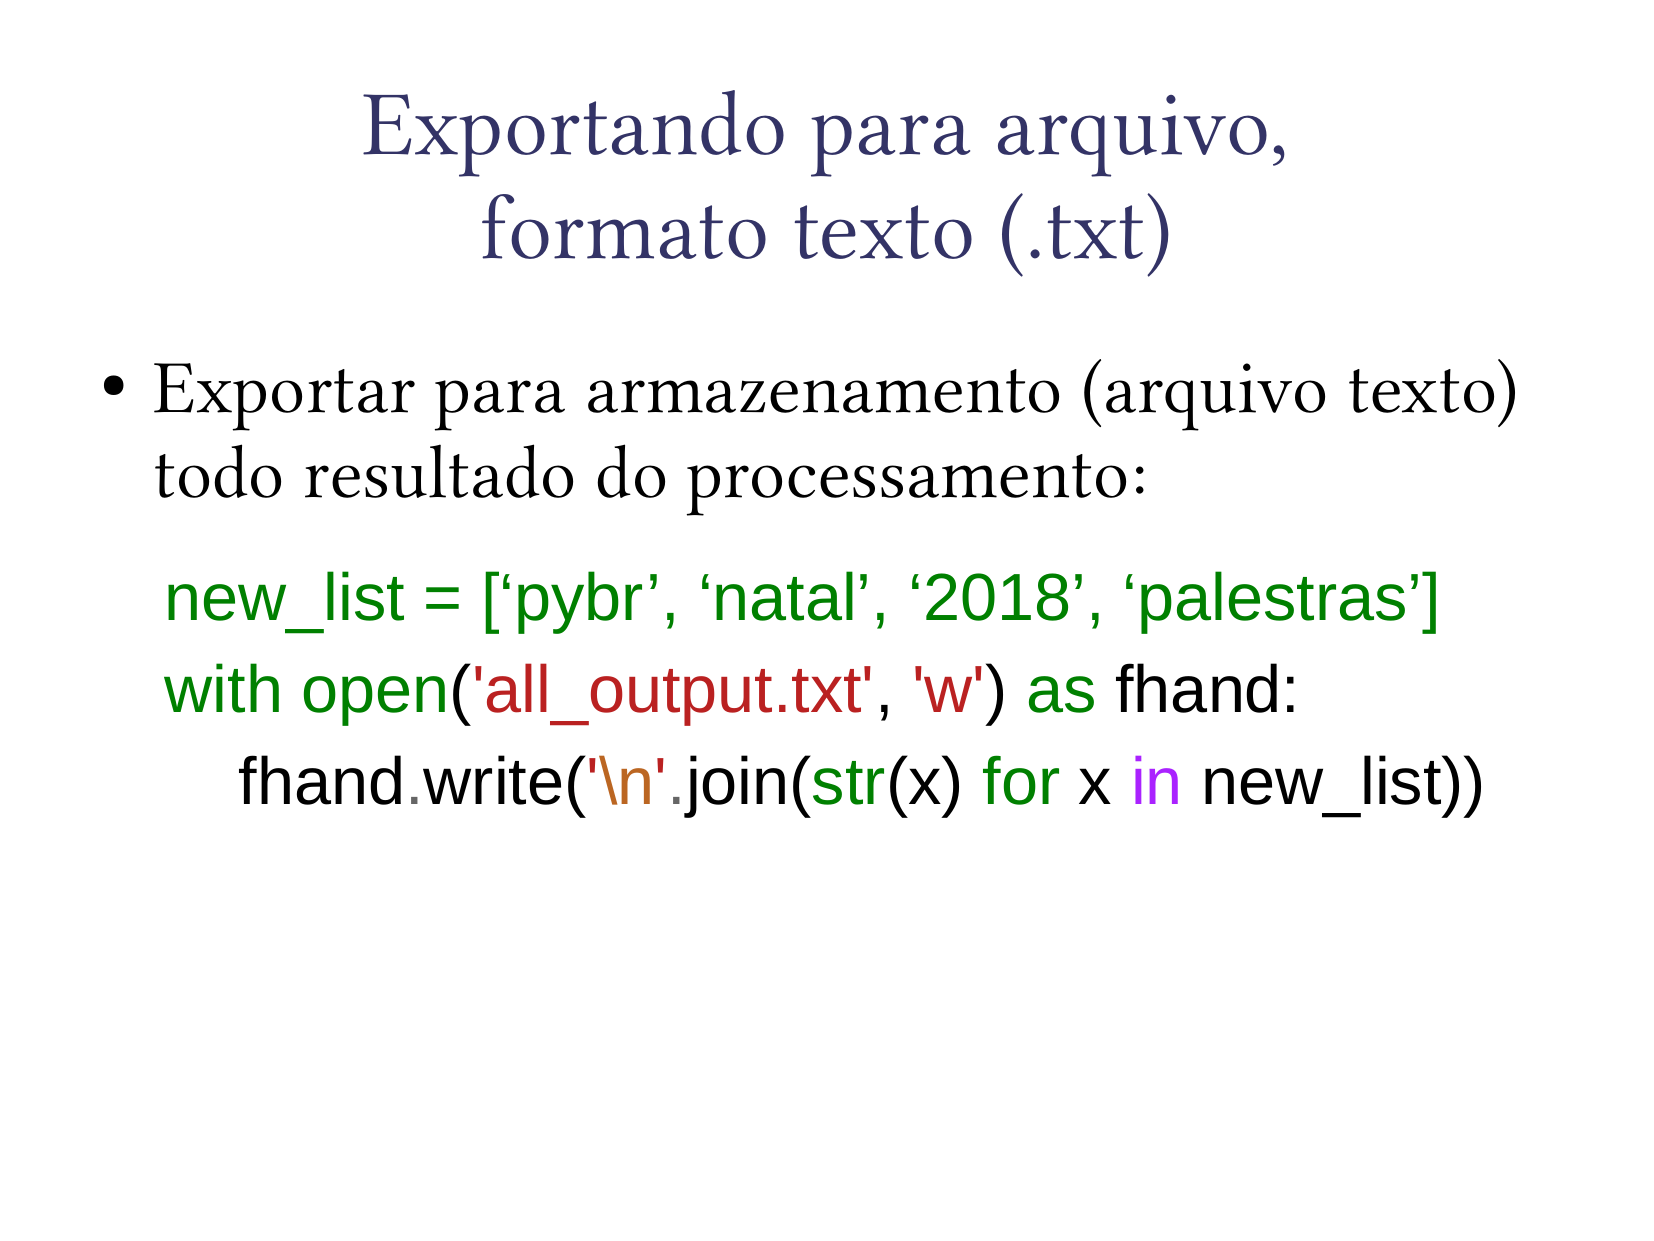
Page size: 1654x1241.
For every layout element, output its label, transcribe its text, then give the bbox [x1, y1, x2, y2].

text_box [600, 480, 630, 551]
title Exportando para arquivo, formato texto (.txt) [82, 71, 1571, 282]
list Exportar para armazenamento (arquivo texto) todo resultado do processamento: [82, 345, 1571, 1010]
text_box new_list = [‘pybr’, ‘natal’, ‘2018’, ‘palestras’] with open('all_output.txt', 'w') as fhand: fhand.write('\n'.join(str(x) for x in new_list)) [150, 552, 1576, 917]
